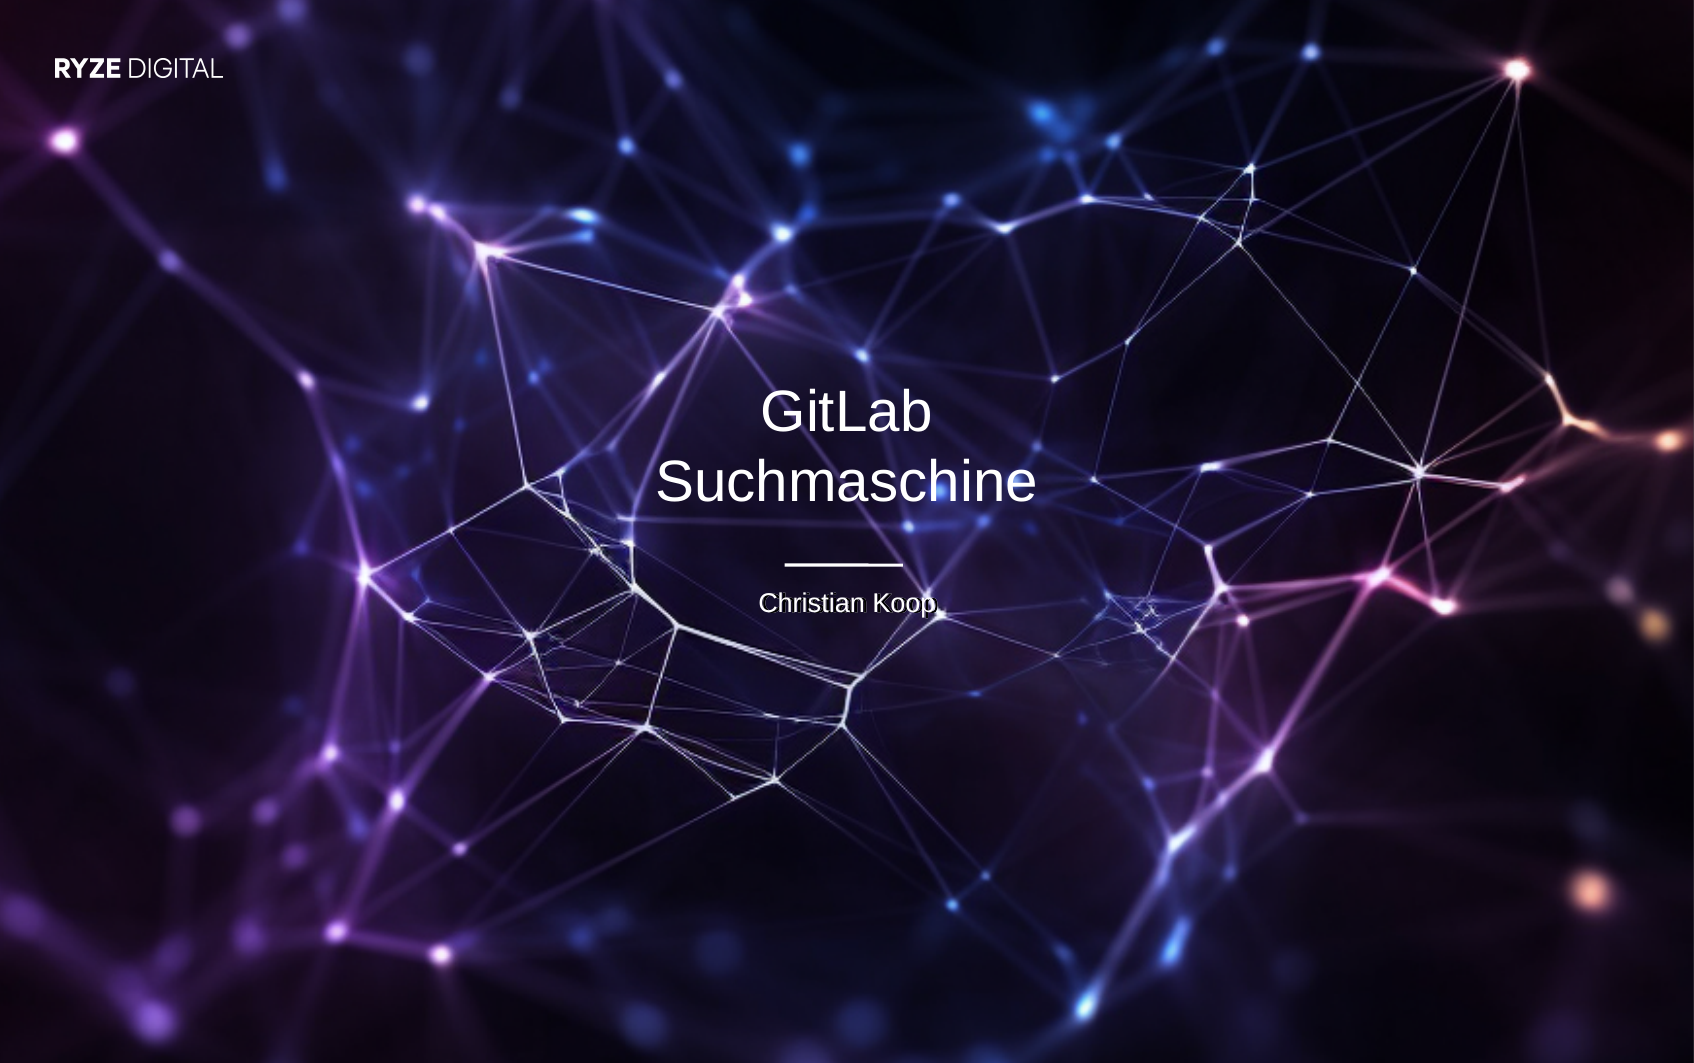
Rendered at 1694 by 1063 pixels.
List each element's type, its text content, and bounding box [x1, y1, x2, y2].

list Christian Koop [586, 585, 1107, 684]
picture [0, 0, 1694, 1063]
list GitLab Suchmaschine [586, 0, 1107, 513]
